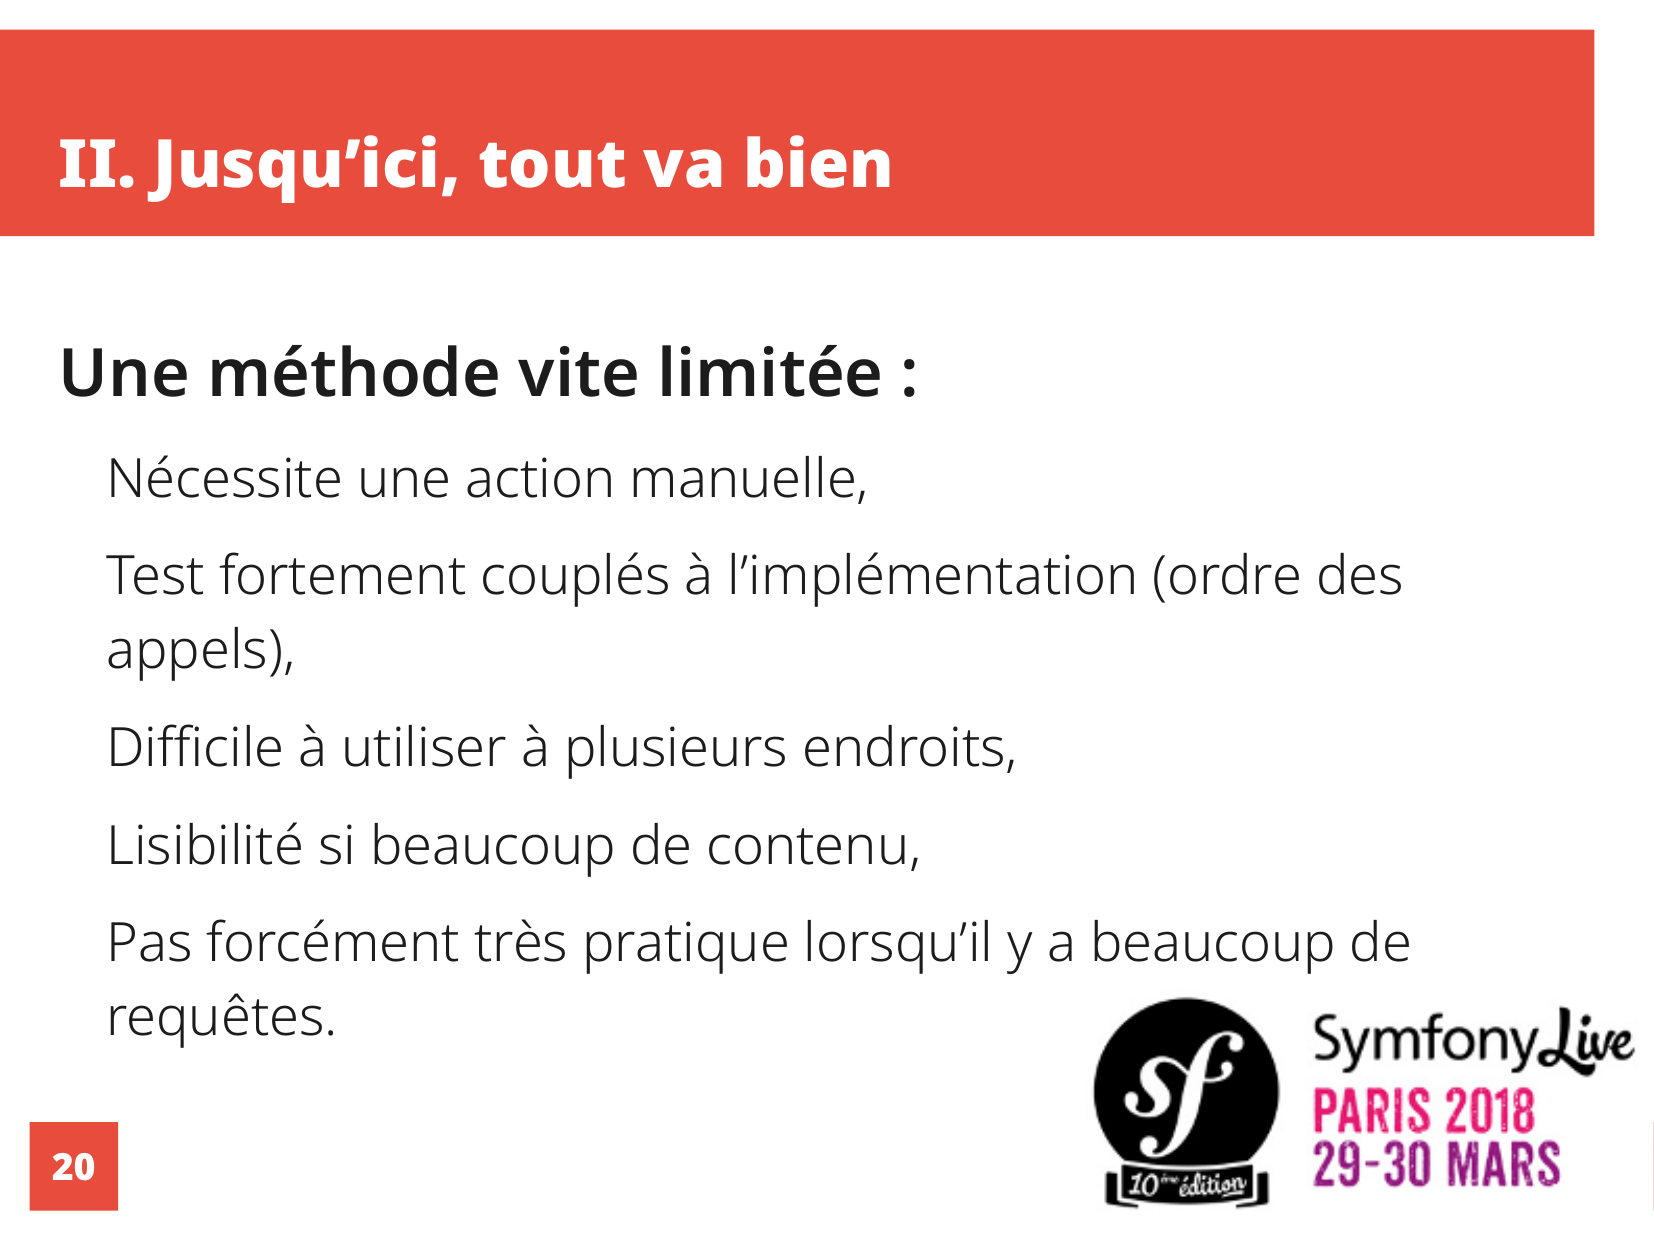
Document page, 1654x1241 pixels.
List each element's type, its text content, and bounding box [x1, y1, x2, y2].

picture [1053, 979, 1654, 1241]
list Une méthode vite limitée : Nécessite une action manuelle, Test fortement couplés à l’implémentation (ordre des appels), Difficile à utiliser à plusieurs endroits, Lisibilité si beaucoup de contenu, Pas forcément très pratique lorsqu’il y a beaucoup de requêtes. [59, 324, 1565, 1093]
title II. Jusqu’ici, tout va bien [59, 59, 1595, 207]
